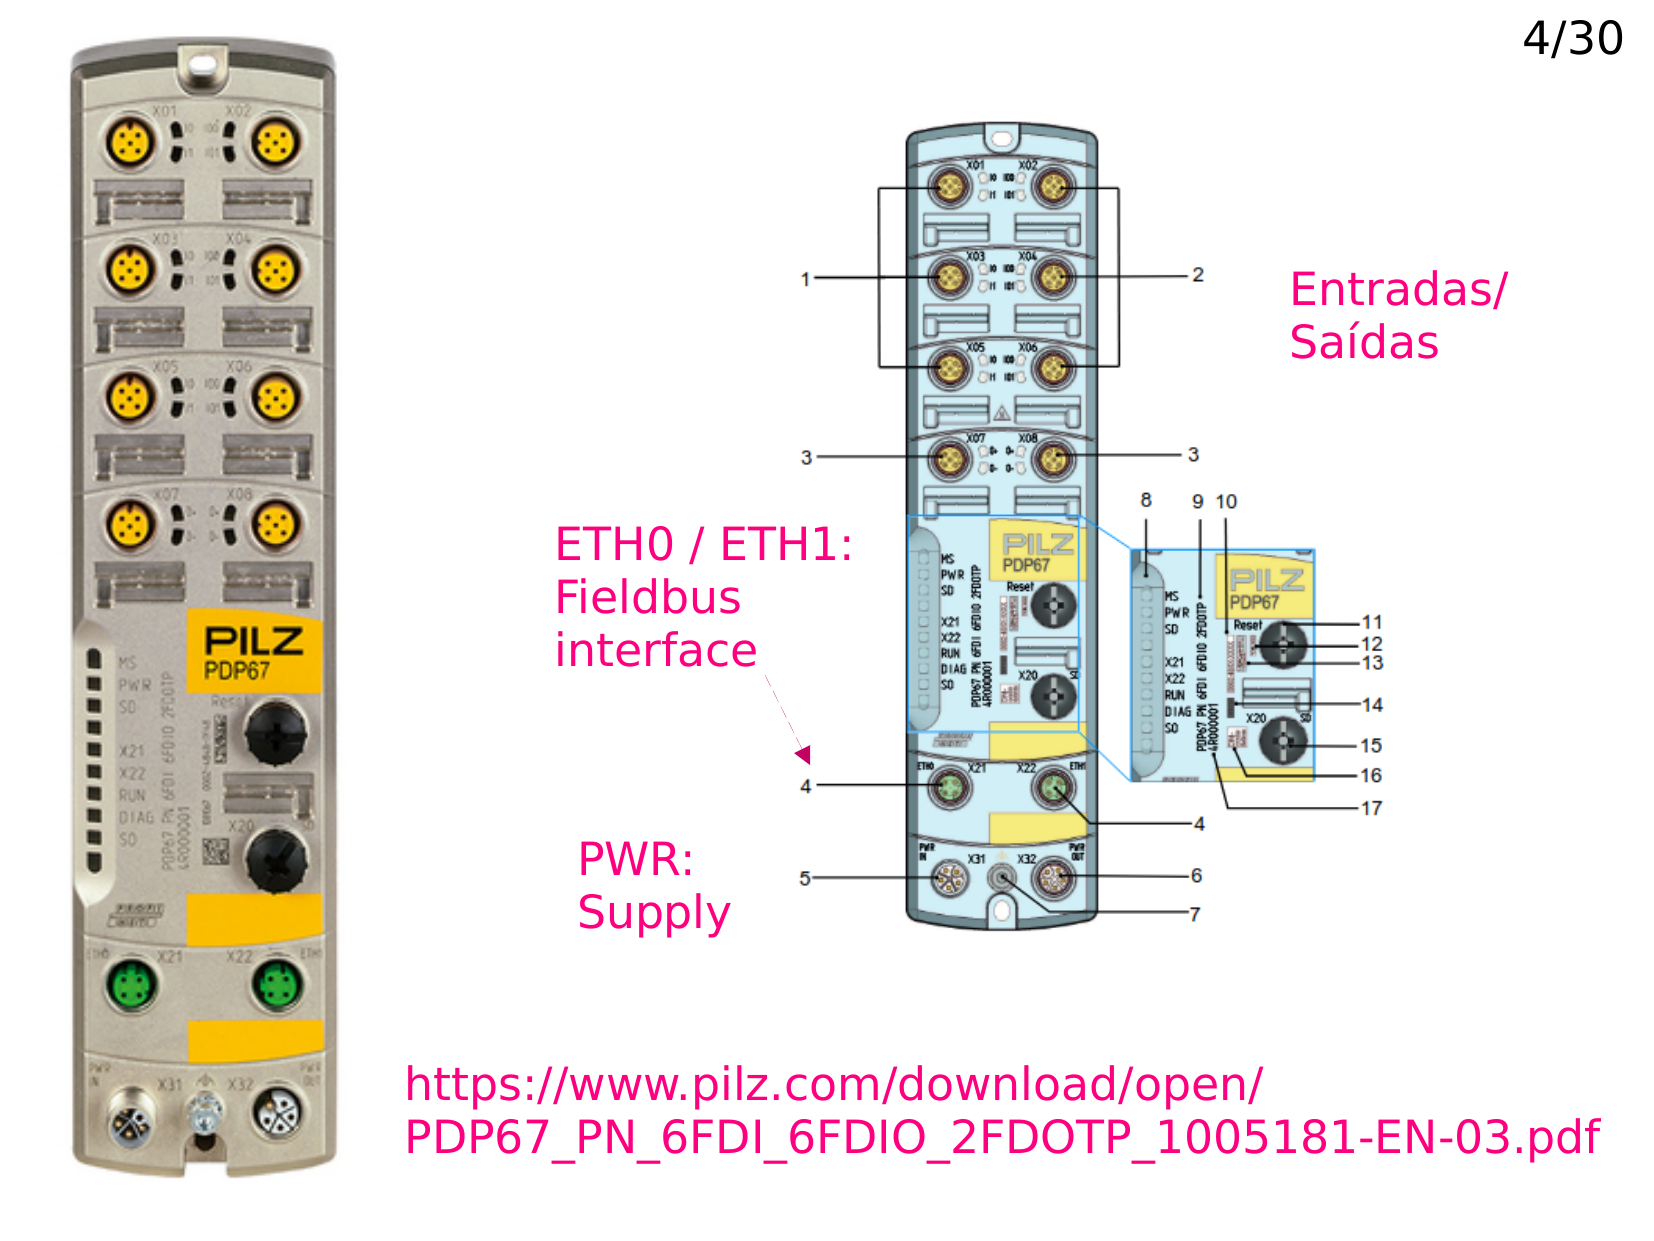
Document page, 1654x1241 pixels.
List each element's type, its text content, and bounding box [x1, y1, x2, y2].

text_box https://www.pilz.com/download/open/PDP67_PN_6FDI_6FDIO_2FDOTP_1005181-EN-03.pdf [390, 1050, 1636, 1231]
text_box ETH0 / ETH1: Fieldbus interface [540, 510, 886, 738]
picture [45, 35, 346, 1186]
picture [787, 119, 1396, 939]
text_box Entradas/ Saídas [1275, 255, 1524, 377]
text_box PWR: Supply [562, 825, 788, 947]
